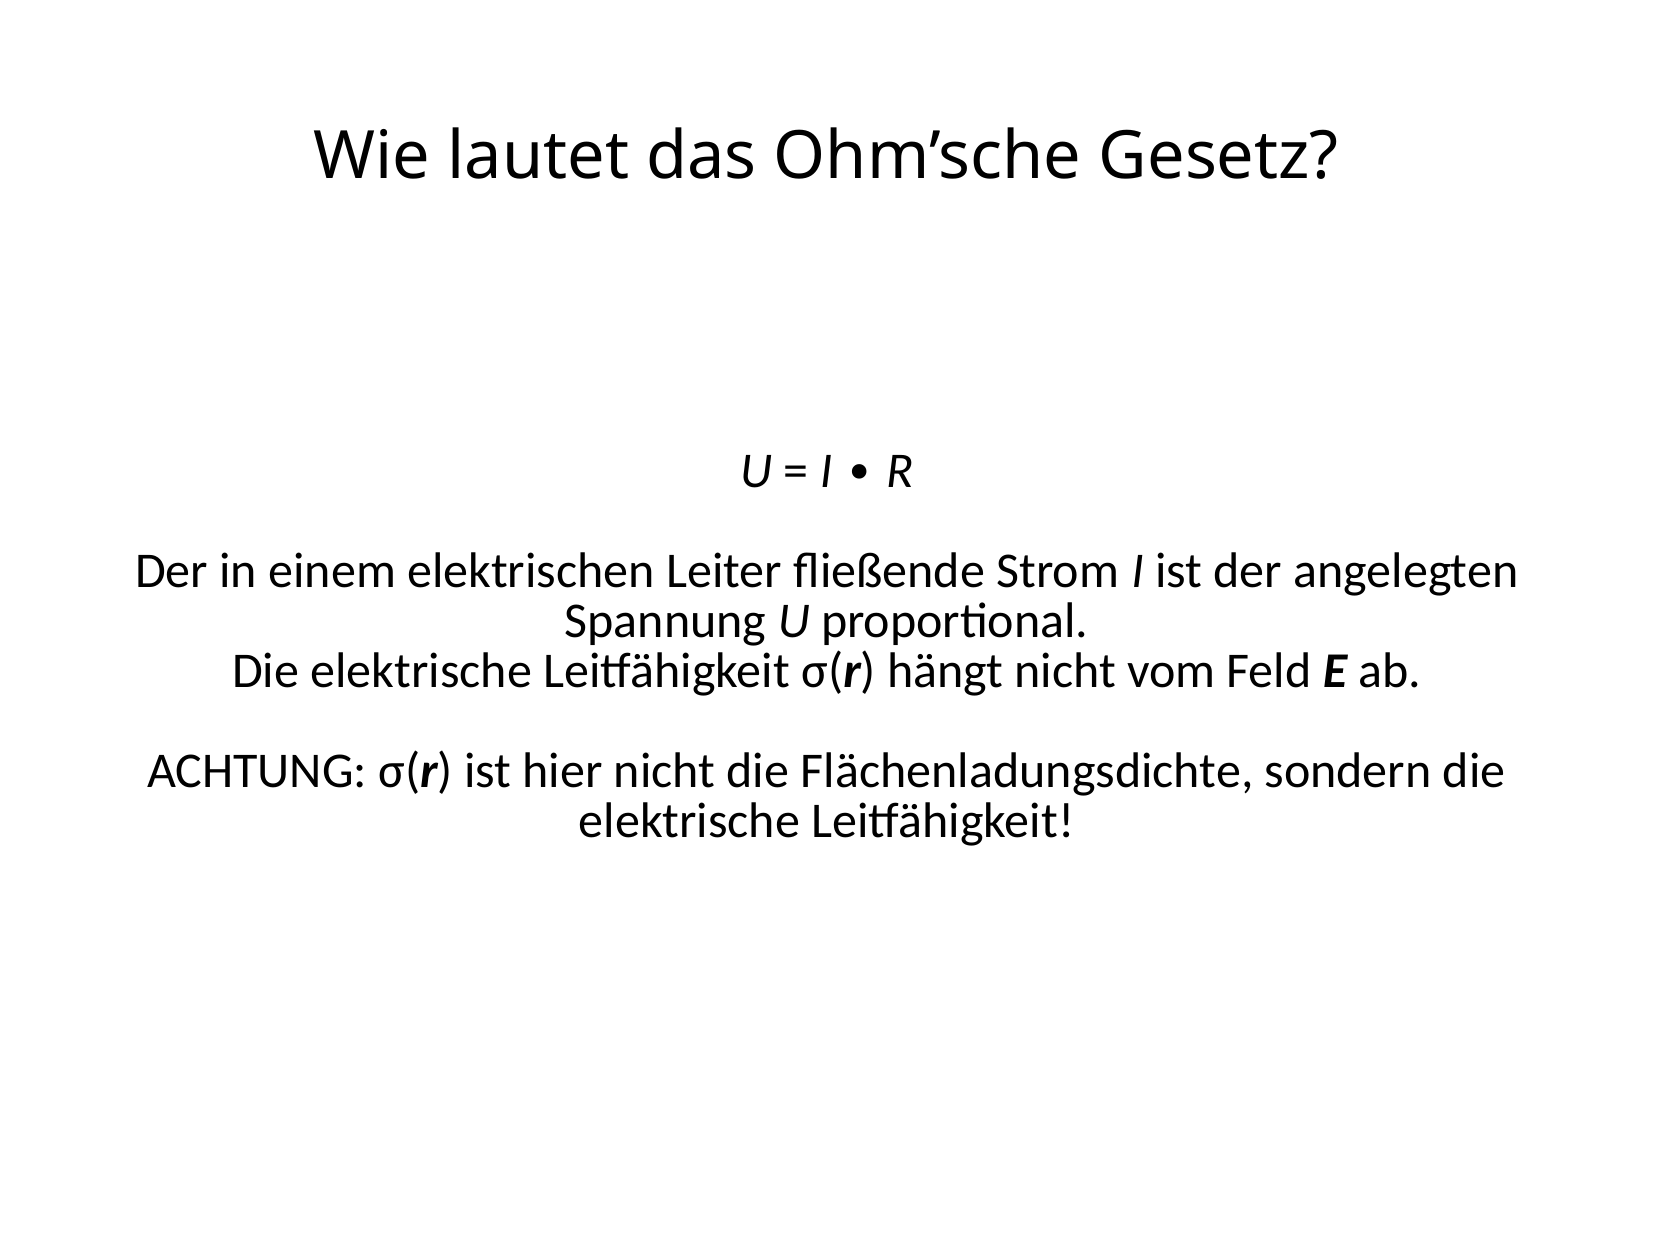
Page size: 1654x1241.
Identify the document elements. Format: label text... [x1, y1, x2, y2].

subtitle U = I ∙ R Der in einem elektrischen Leiter fließende Strom I ist der angelegten Spannung U proportional. Die elektrische Leitfähigkeit σ(r) hängt nicht vom Feld E ab. ACHTUNG: σ(r) ist hier nicht die Flächenladungsdichte, sondern die elektrische Leitfähigkeit! [82, 290, 1571, 1010]
title Wie lautet das Ohm’sche Gesetz? [82, 49, 1571, 257]
